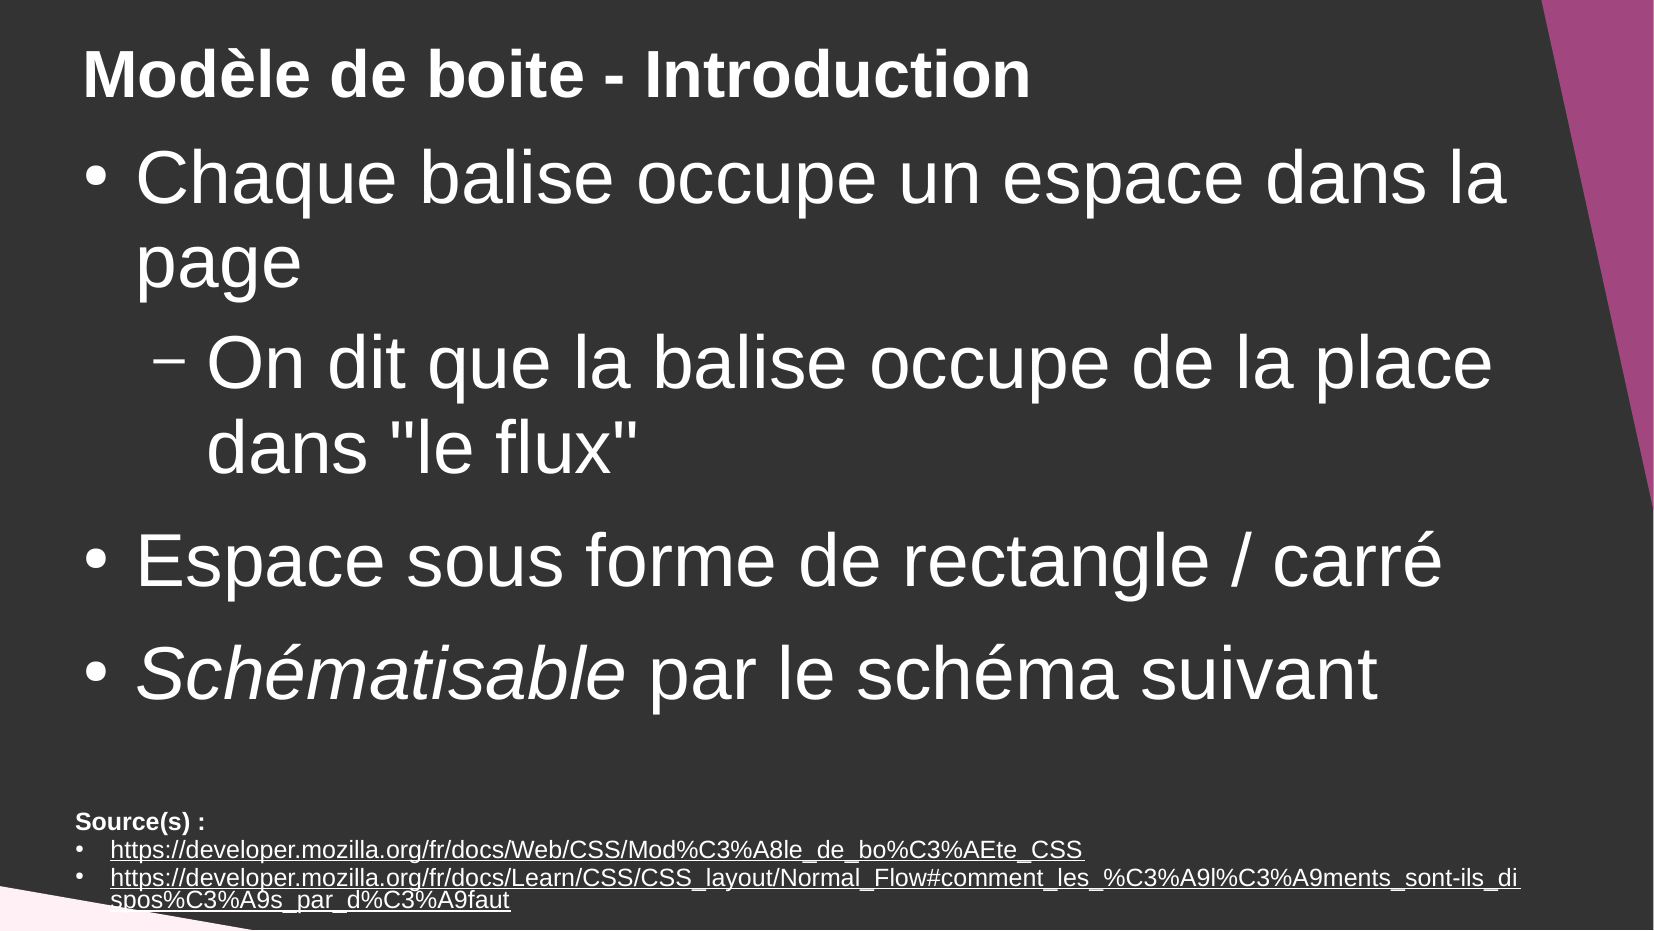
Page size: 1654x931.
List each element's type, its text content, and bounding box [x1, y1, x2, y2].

text_box [1541, 0, 1654, 513]
text_box [0, 886, 258, 931]
title Modèle de boite - Introduction [82, 37, 1571, 112]
list Chaque balise occupe un espace dans la page On dit que la balise occupe de la place dans "le flux" Espace sous forme de rectangle / carré Schématisable par le schéma suivant [64, 135, 1604, 745]
text_box Source(s) : https://developer.mozilla.org/fr/docs/Web/CSS/Mod%C3%A8le_de_bo%C3%AEte_CSS https://developer.mozilla.org/fr/docs/Learn/CSS/CSS_layout/Normal_Flow#comment_les_%C3%A9l%C3%A9ments_sont-ils_dispos%C3%A9s_par_d%C3%A9faut [60, 800, 1546, 927]
